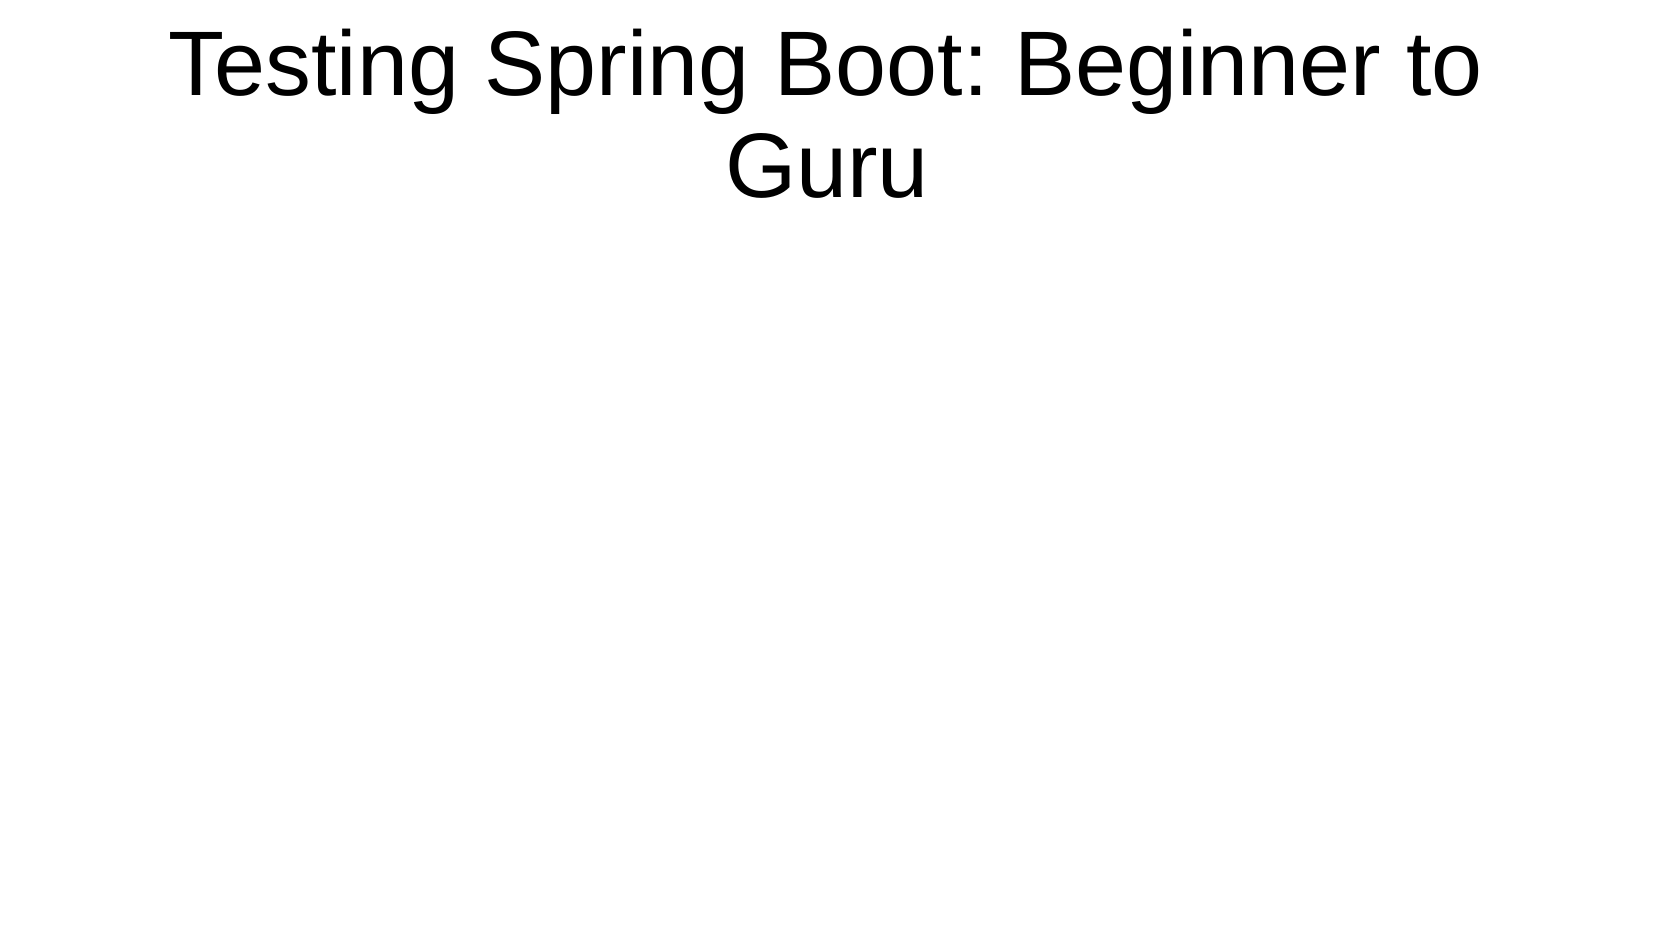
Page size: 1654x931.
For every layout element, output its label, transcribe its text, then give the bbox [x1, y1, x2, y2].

title Testing Spring Boot: Beginner to Guru [82, 12, 1571, 218]
